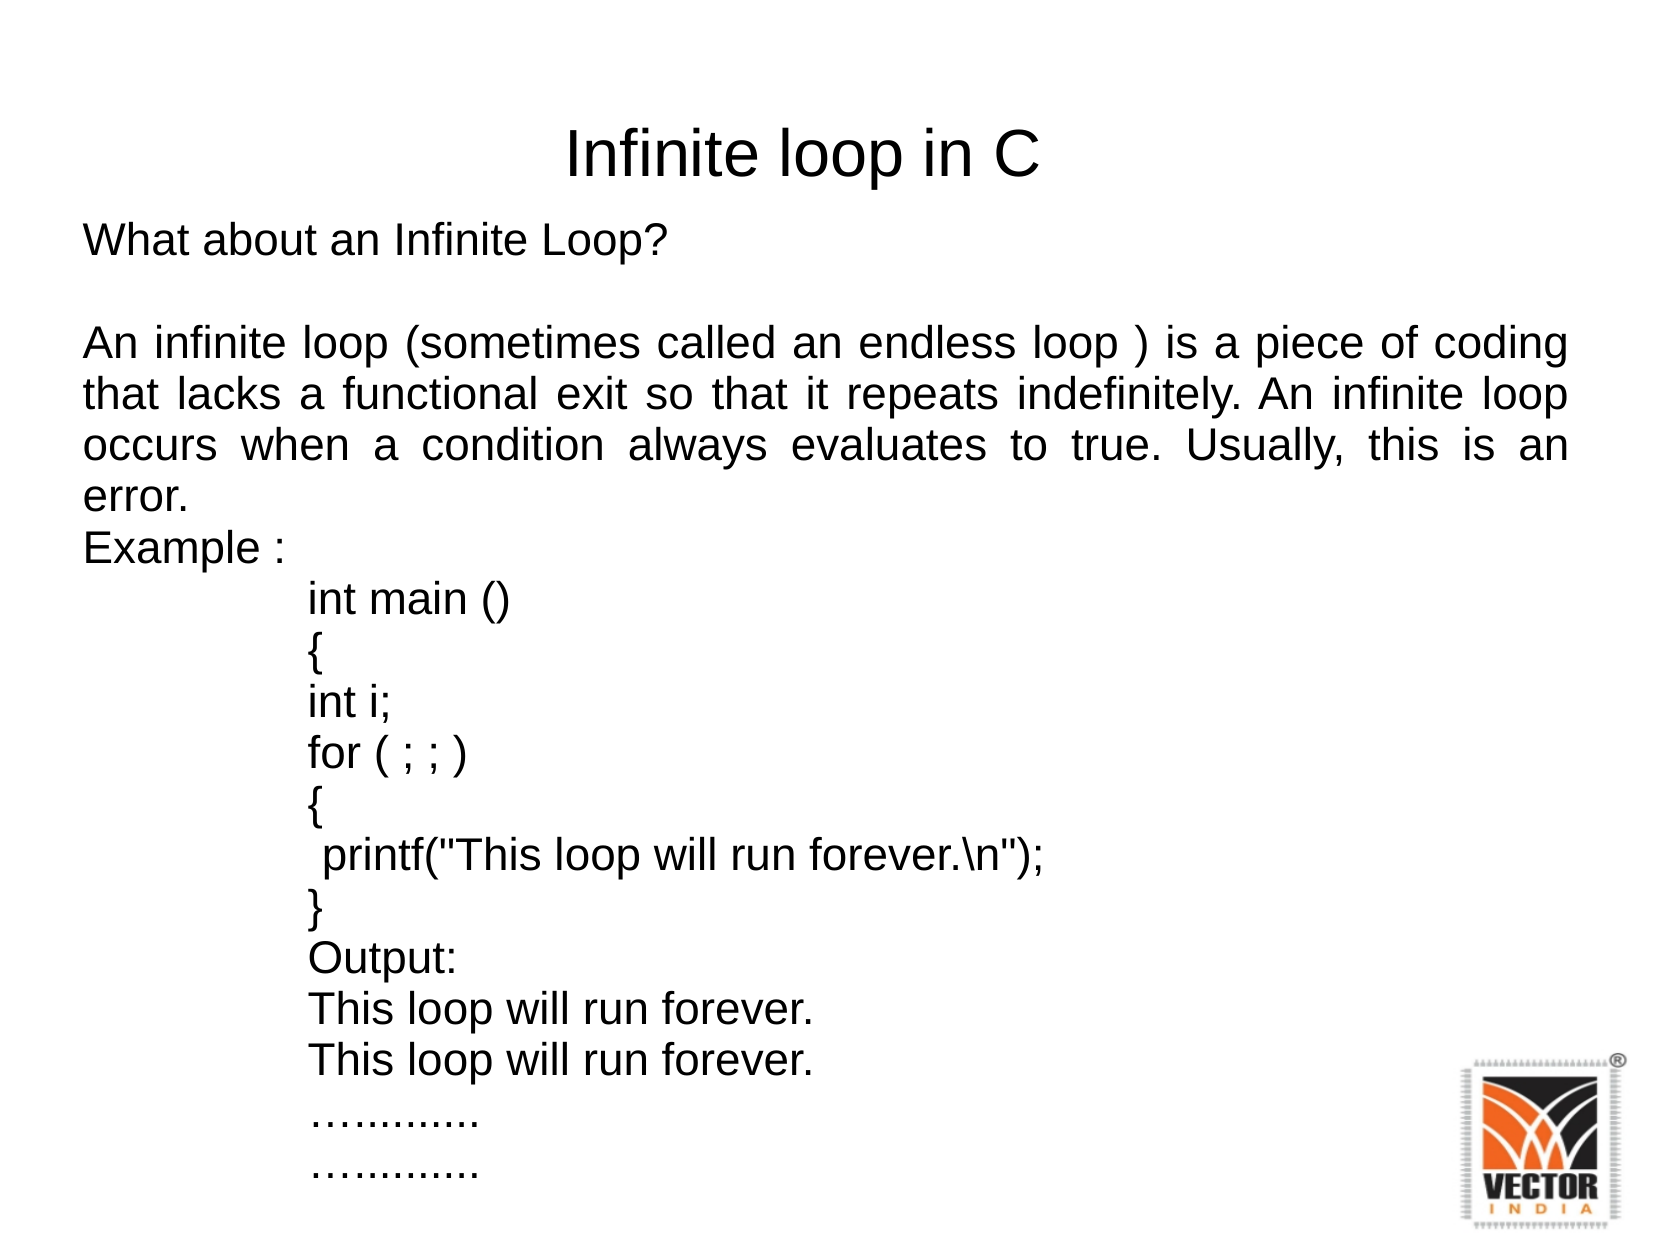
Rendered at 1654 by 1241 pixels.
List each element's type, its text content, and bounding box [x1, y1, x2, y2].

subtitle What about an Infinite Loop? An infinite loop (sometimes called an endless loop ) is a piece of coding that lacks a functional exit so that it repeats indefinitely. An infinite loop occurs when a condition always evaluates to true. Usually, this is an error. Example : int main () { int i; for ( ; ; ) { printf("This loop will run forever.\n"); } Output: This loop will run forever. This loop will run forever. ….......... ….......... [82, 0, 1571, 1241]
picture [1432, 1049, 1654, 1237]
